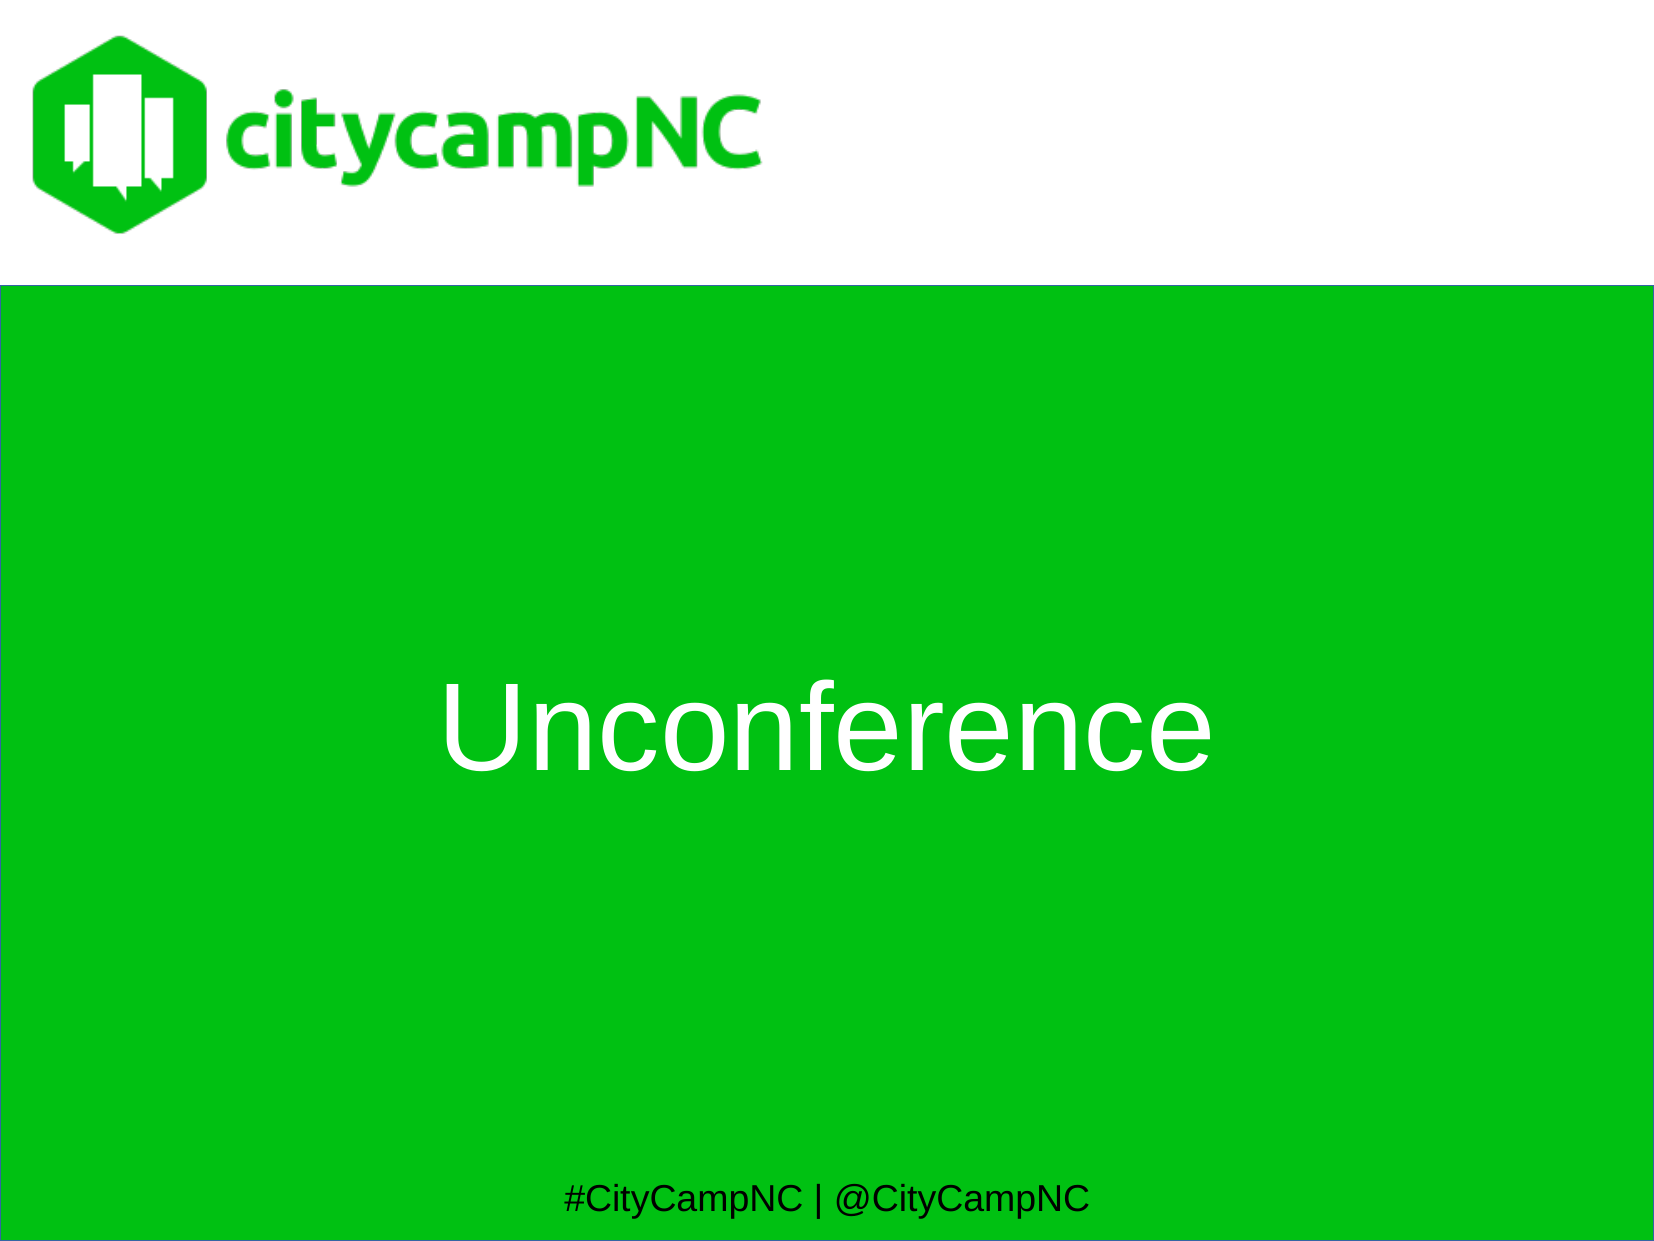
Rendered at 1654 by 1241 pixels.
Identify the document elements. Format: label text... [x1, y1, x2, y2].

picture [0, 3, 794, 267]
subtitle Unconference [79, 330, 1576, 1126]
